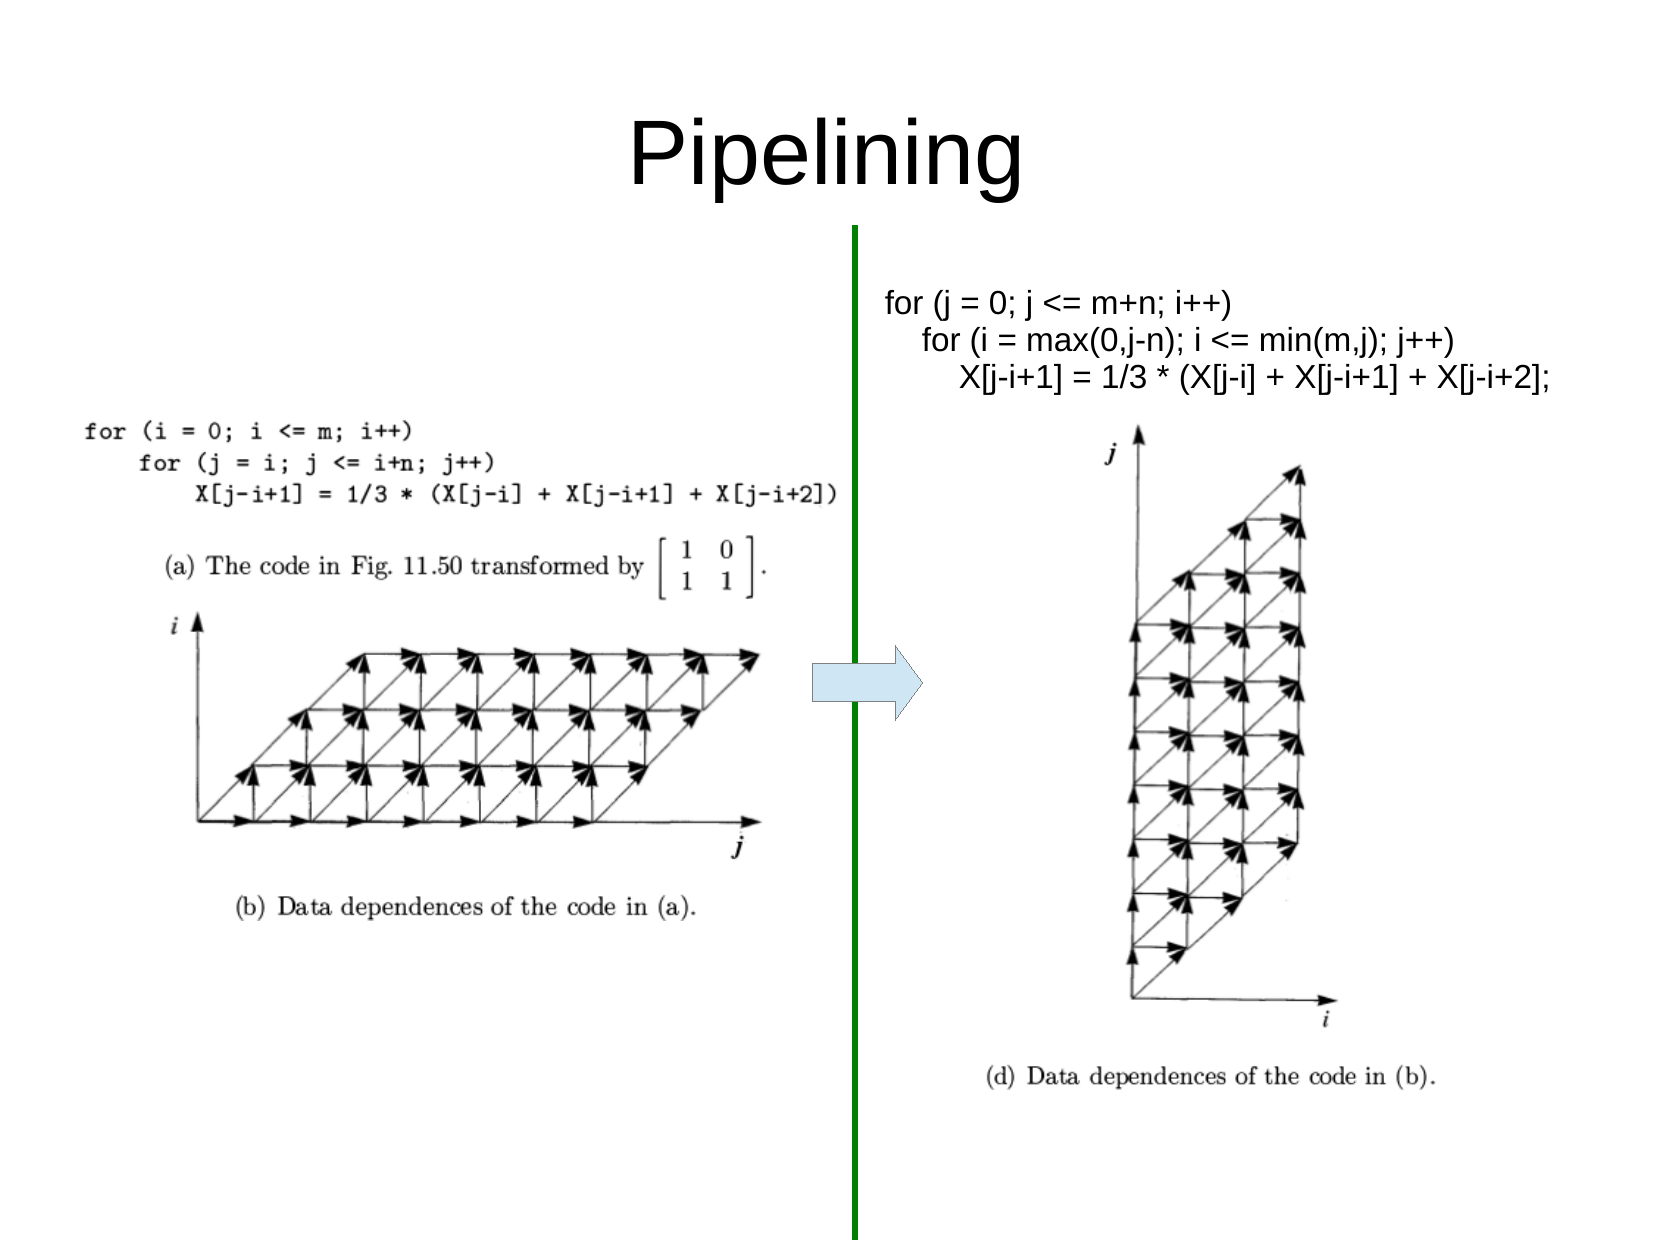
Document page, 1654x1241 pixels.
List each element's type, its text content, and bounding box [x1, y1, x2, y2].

picture [75, 412, 852, 921]
title Pipelining [82, 49, 1571, 257]
picture [983, 421, 1441, 1097]
text_box [812, 645, 923, 721]
text_box for (j = 0; j <= m+n; i++) for (i = max(0,j-n); i <= min(m,j); j++) X[j-i+1] = 1/3 * (X[j-i] + X[j-i+1] + X[j-i+2]; [870, 277, 1636, 413]
